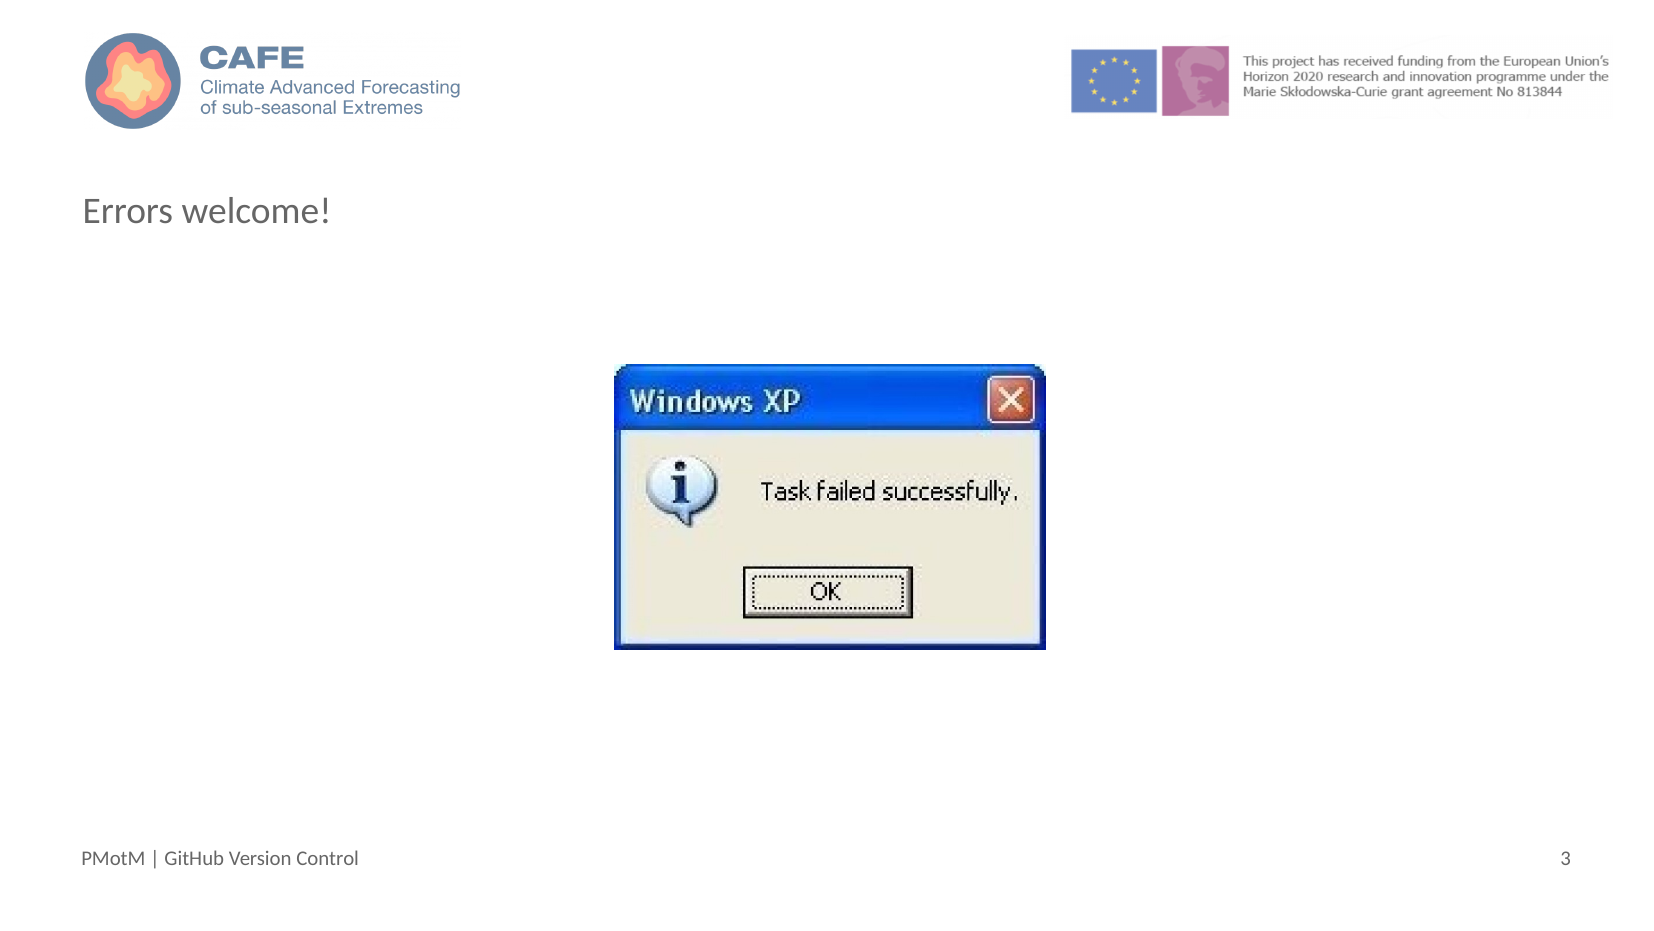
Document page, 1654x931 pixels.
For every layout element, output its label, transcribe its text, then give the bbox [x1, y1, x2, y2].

picture [614, 364, 1046, 650]
title Errors welcome! [82, 183, 1571, 246]
